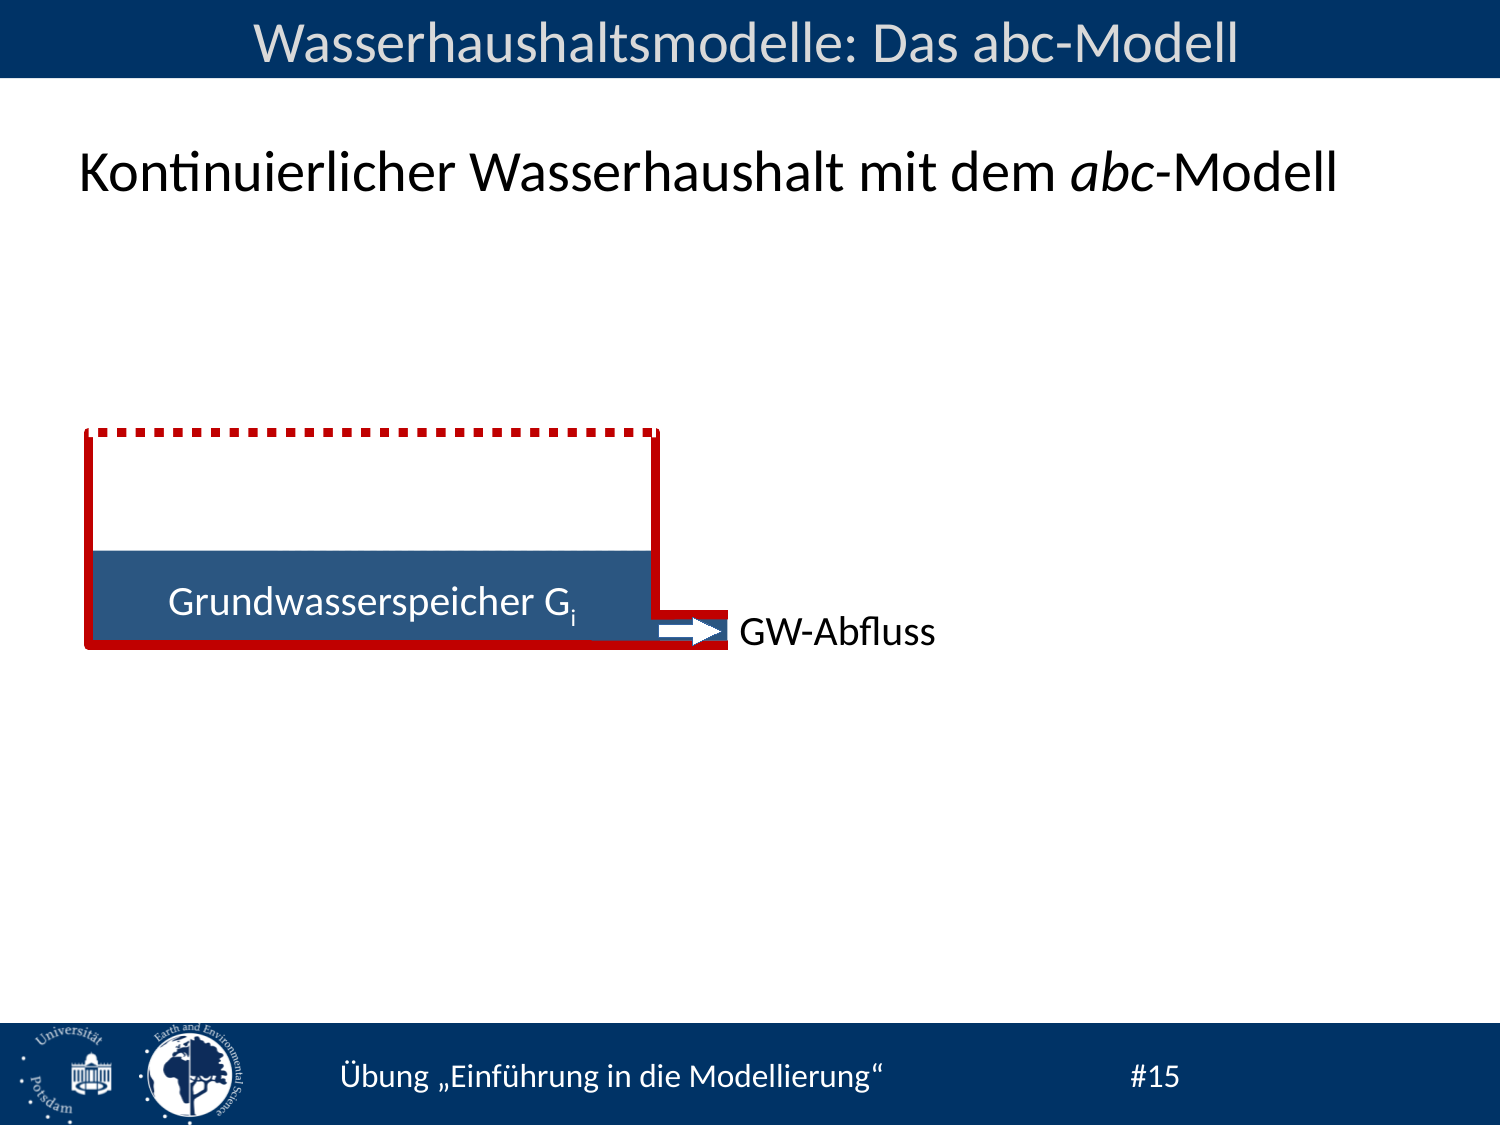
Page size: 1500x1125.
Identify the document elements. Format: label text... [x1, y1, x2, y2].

text_box [93, 617, 724, 646]
text_box Grundwasserspeicher Gi [93, 566, 651, 639]
text_box Kontinuierlicher Wasserhaushalt mit dem abc-Modell [64, 125, 1412, 211]
text_box [93, 550, 651, 566]
text_box GW-Abfluss [724, 596, 1093, 662]
picture [139, 1023, 243, 1125]
text_box Wasserhaushaltsmodelle: Das abc-Modell [0, 0, 1495, 75]
